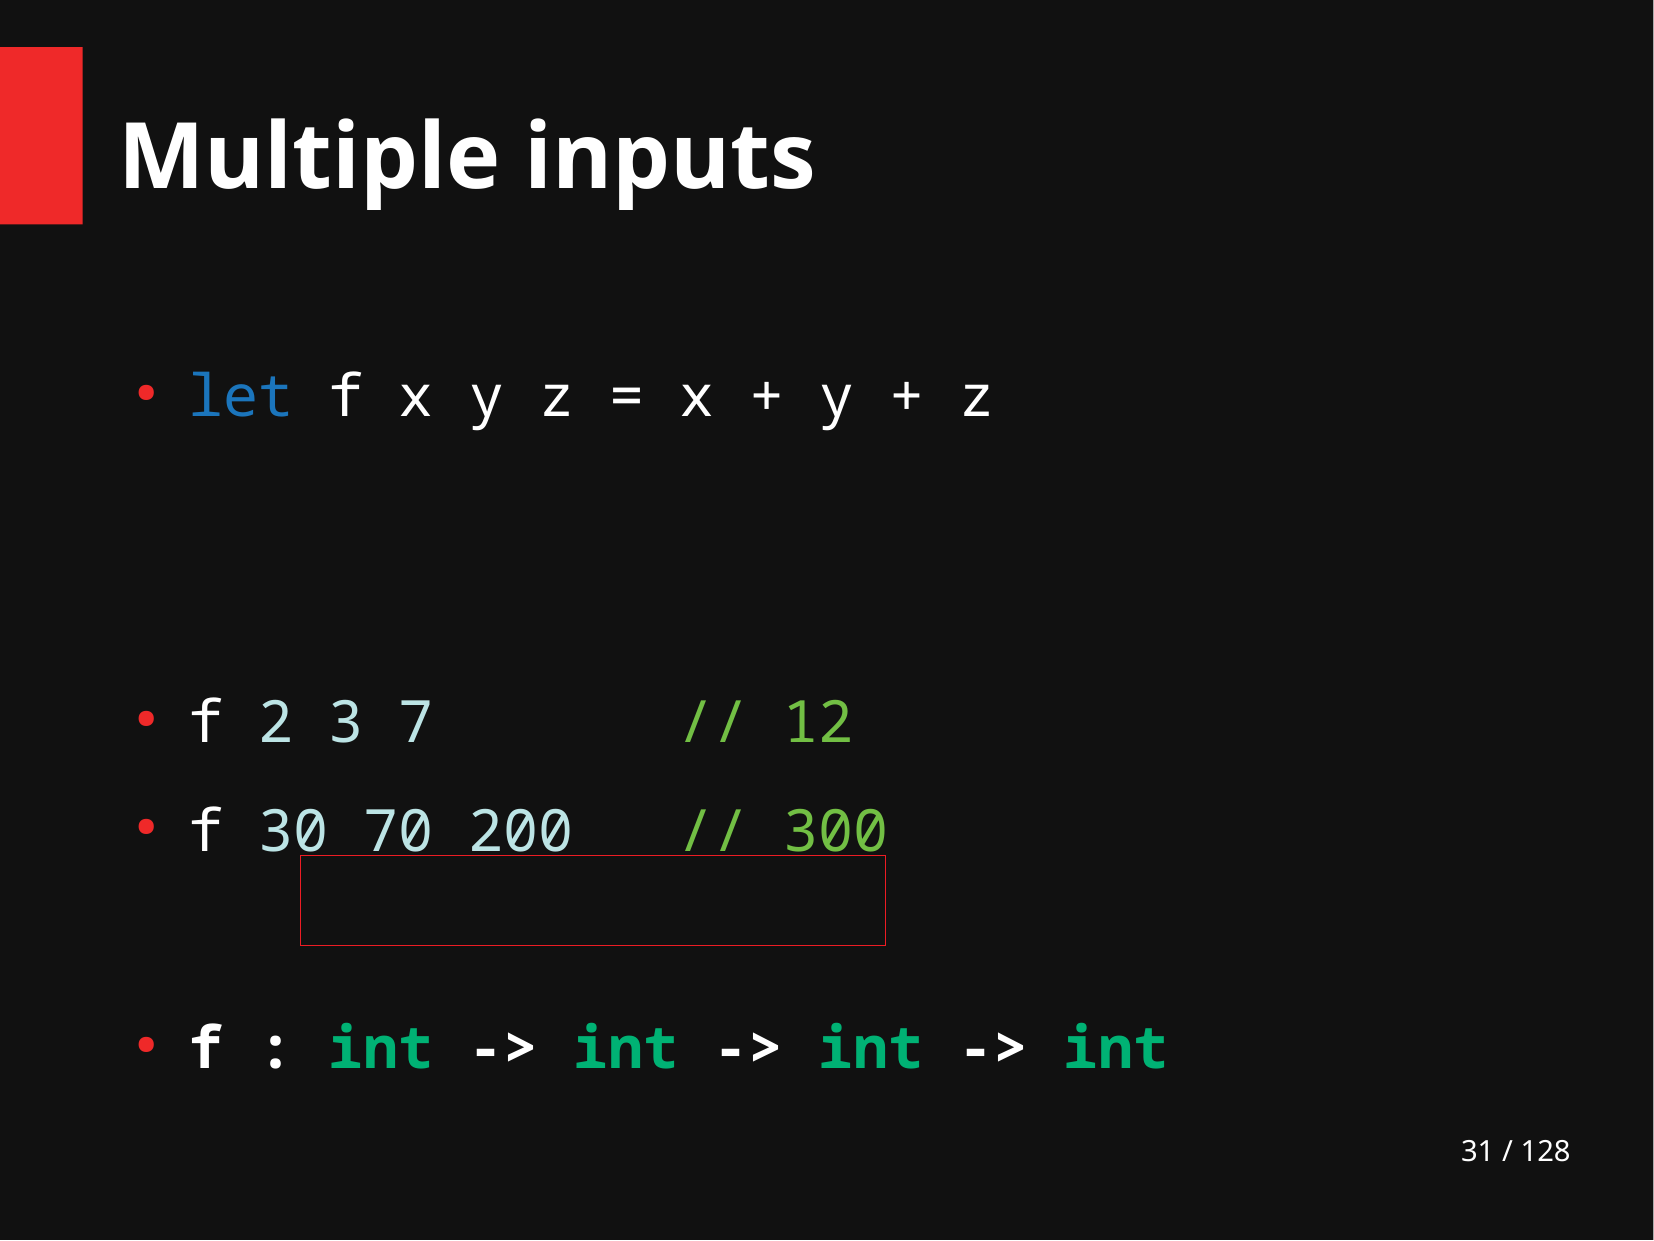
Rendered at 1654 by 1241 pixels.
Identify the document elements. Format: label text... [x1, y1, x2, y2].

list let f x y z = x + y + z f 2 3 7 // 12 f 30 70 200 // 300 f : int -> int -> int -> int [118, 354, 1536, 1074]
title Multiple inputs [118, 49, 1571, 257]
